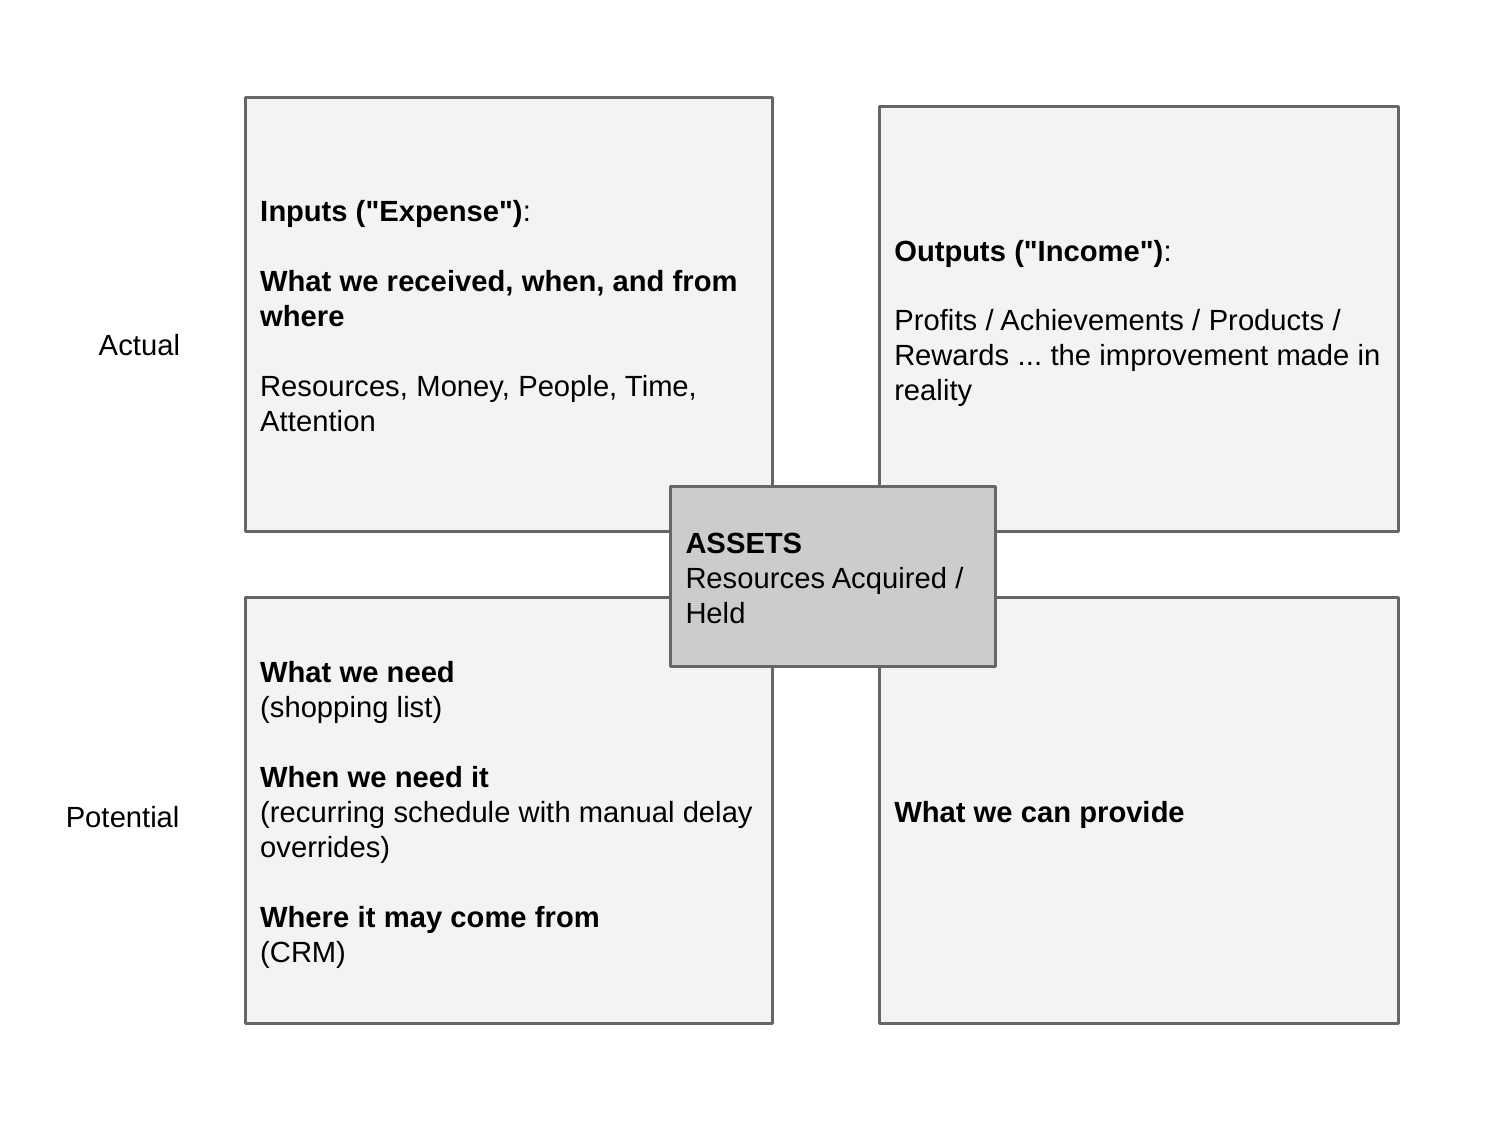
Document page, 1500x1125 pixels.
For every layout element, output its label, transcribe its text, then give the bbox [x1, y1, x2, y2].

text_box Outputs ("Income"): Profits / Achievements / Products / Rewards ... the improvement made in reality [879, 106, 1399, 532]
text_box Actual [79, 311, 196, 402]
text_box Potential [50, 783, 224, 854]
text_box Inputs ("Expense"): What we received, when, and from where Resources, Money, People, Time, Attention [245, 97, 773, 532]
text_box ASSETS Resources Acquired / Held [670, 486, 996, 667]
text_box What we need (shopping list) When we need it (recurring schedule with manual delay overrides) Where it may come from (CRM) [245, 597, 773, 1024]
text_box What we can provide [879, 597, 1399, 1024]
